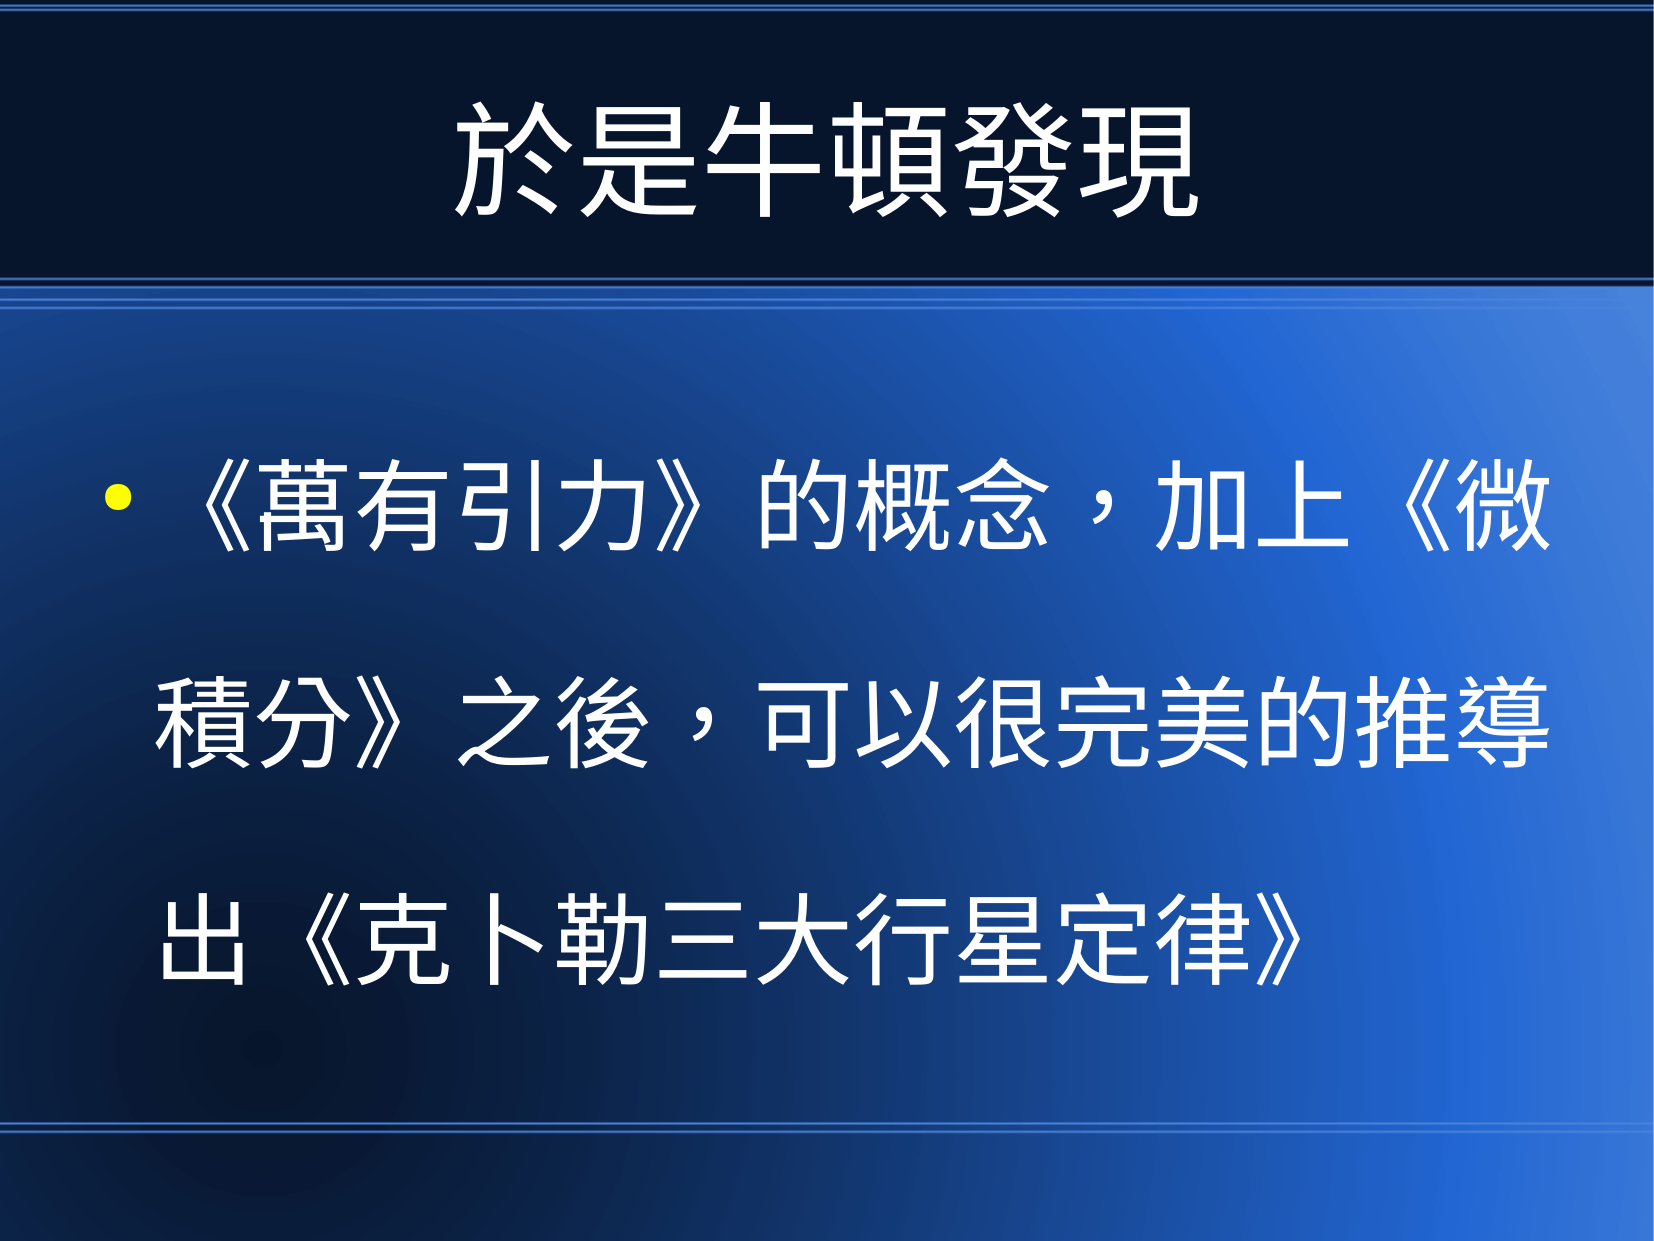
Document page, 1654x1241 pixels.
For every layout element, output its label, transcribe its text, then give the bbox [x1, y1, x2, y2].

list 《萬有引力》的概念，加上《微積分》之後，可以很完美的推導出《克卜勒三大行星定律》 [82, 355, 1571, 1241]
title 於是牛頓發現 [82, 49, 1571, 257]
picture [0, 0, 1654, 1241]
